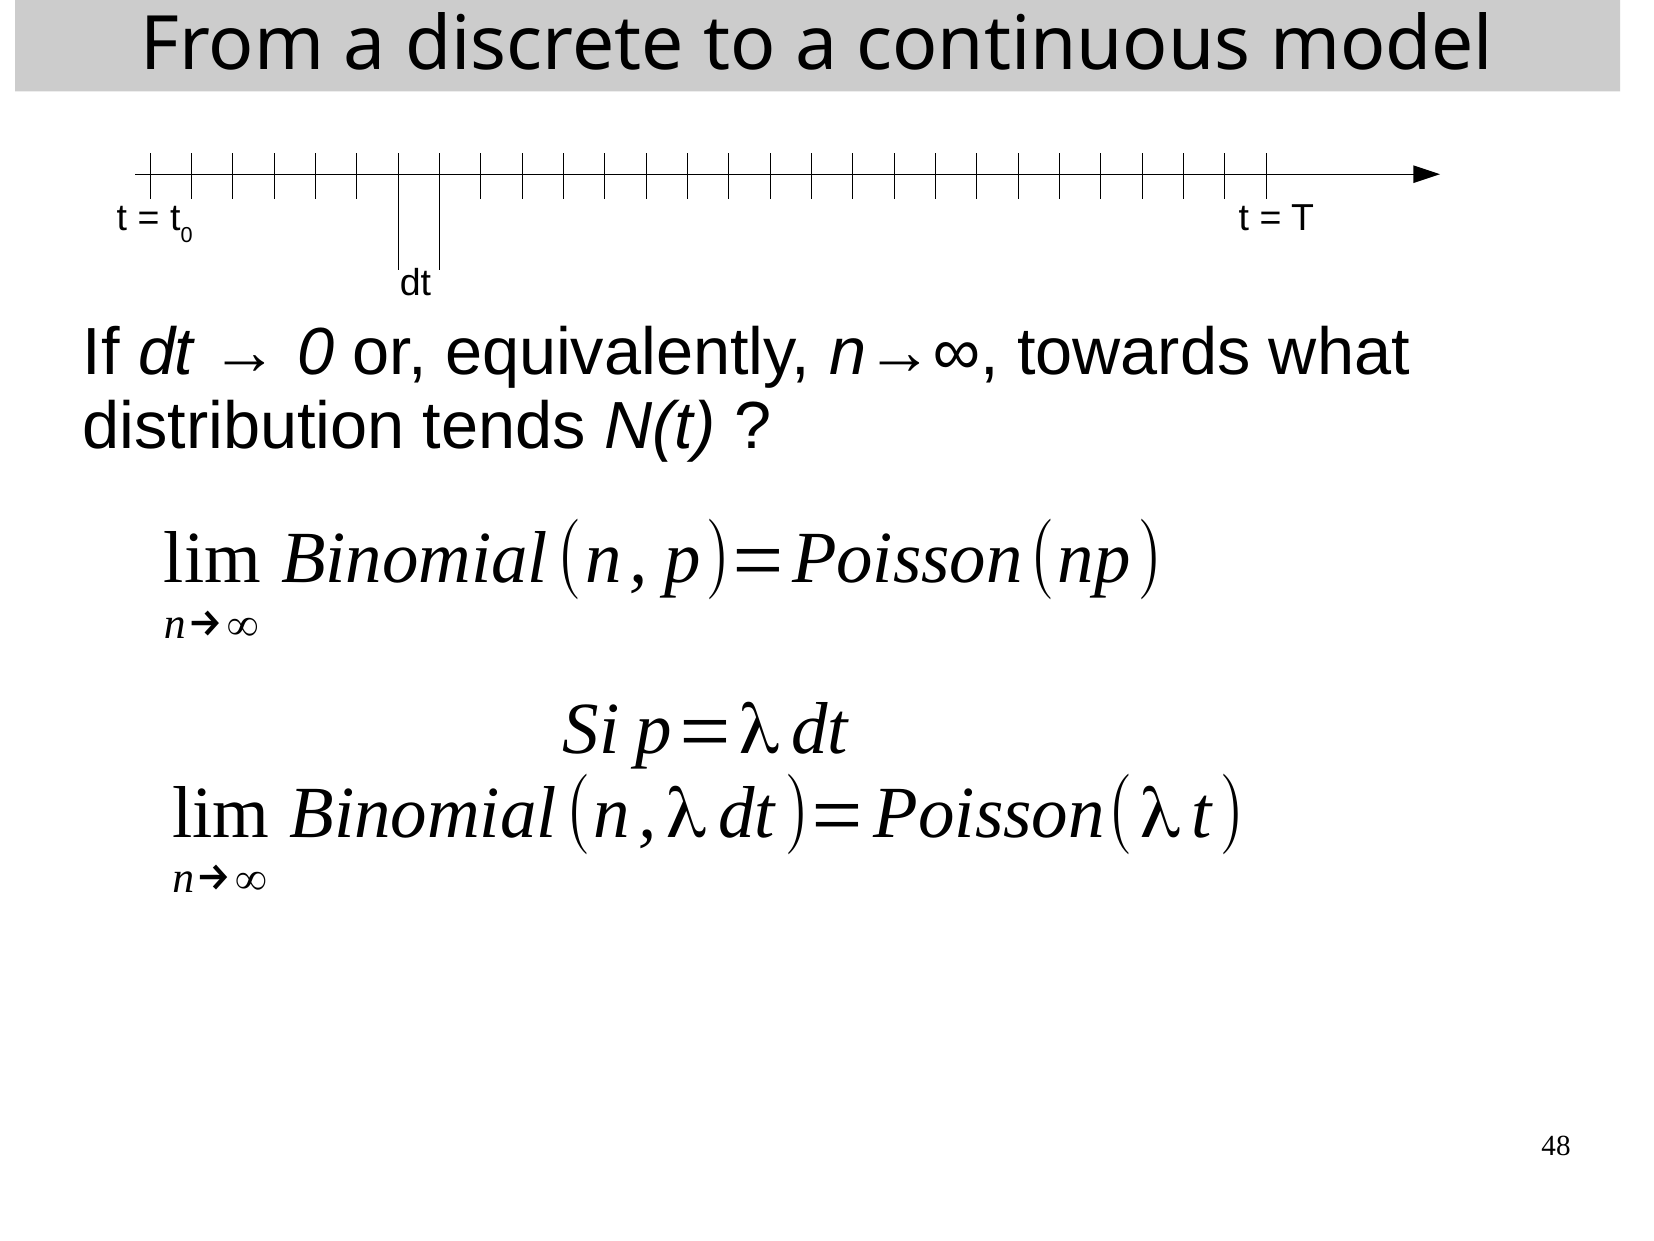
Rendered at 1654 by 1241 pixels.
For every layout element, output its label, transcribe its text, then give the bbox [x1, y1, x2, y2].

list If dt → 0 or, equivalently, n→∞, towards what distribution tends N(t) ? [82, 313, 1571, 1034]
chart [151, 687, 1263, 902]
text_box t = T [1223, 189, 1333, 247]
title From a discrete to a continuous model [15, 0, 1621, 91]
chart [143, 516, 1179, 646]
text_box dt [385, 254, 462, 311]
text_box t = t0 [101, 189, 211, 256]
